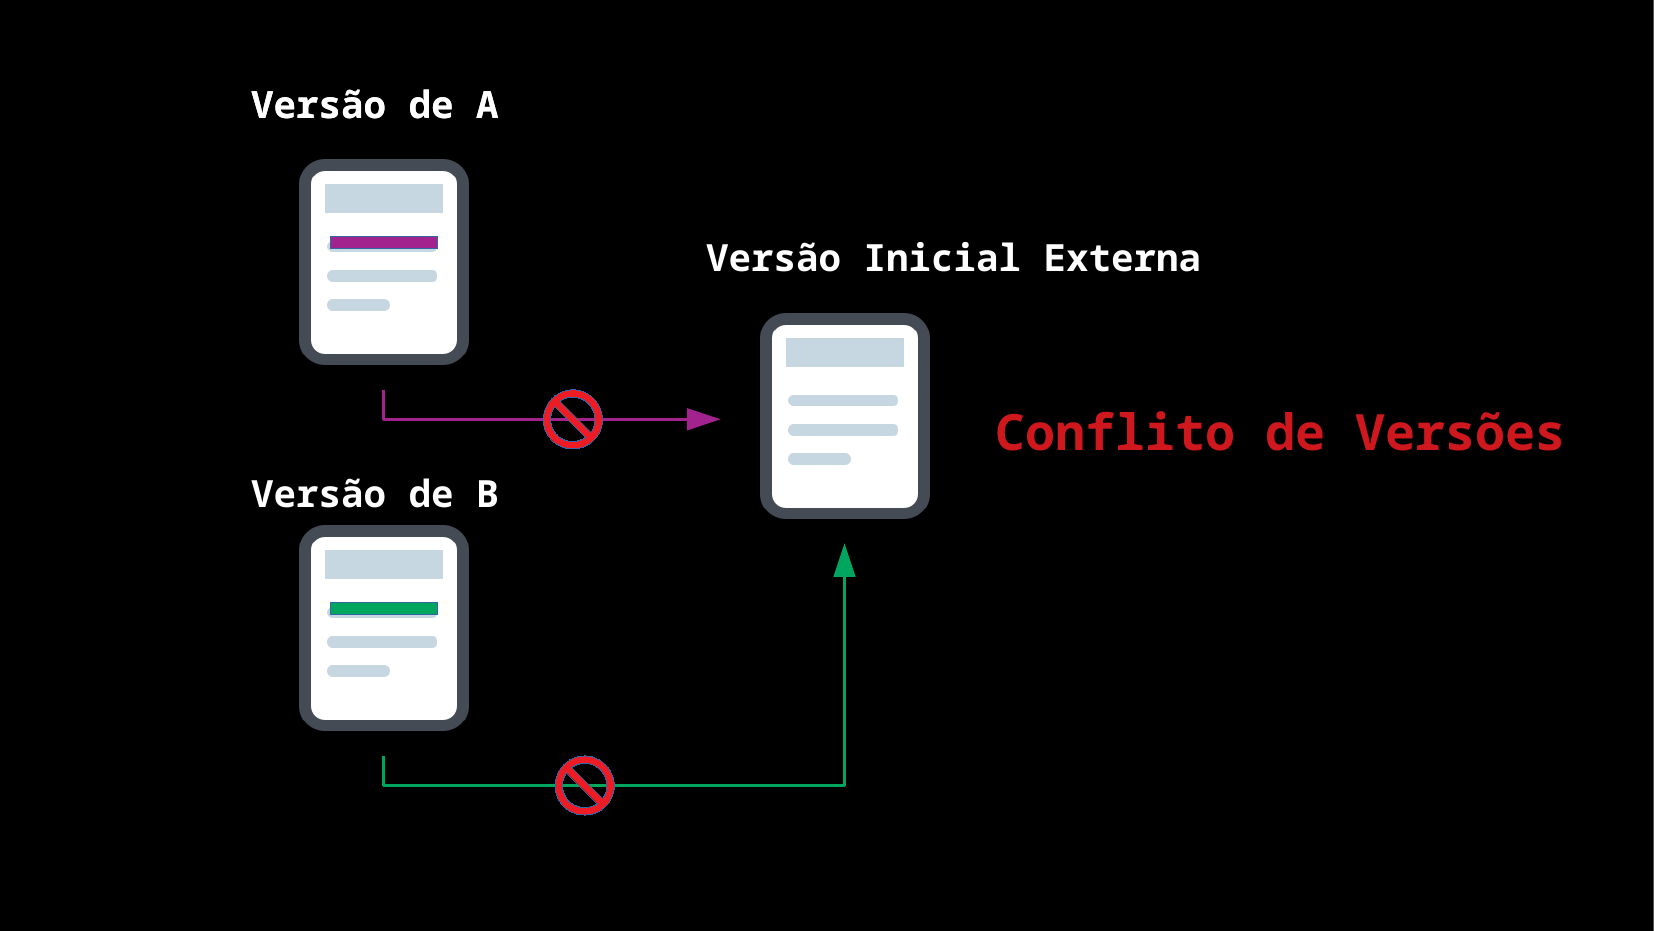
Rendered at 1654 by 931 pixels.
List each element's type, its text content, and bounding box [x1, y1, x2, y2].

picture [0, 0, 1654, 931]
text_box Versão Inicial Externa [691, 224, 1217, 287]
text_box Versão de B [236, 460, 514, 523]
text_box [330, 602, 438, 615]
text_box [555, 755, 615, 816]
text_box [543, 389, 603, 449]
text_box [330, 236, 438, 249]
text_box Conflito de Versões [980, 389, 1580, 468]
text_box Versão de A [236, 70, 514, 133]
